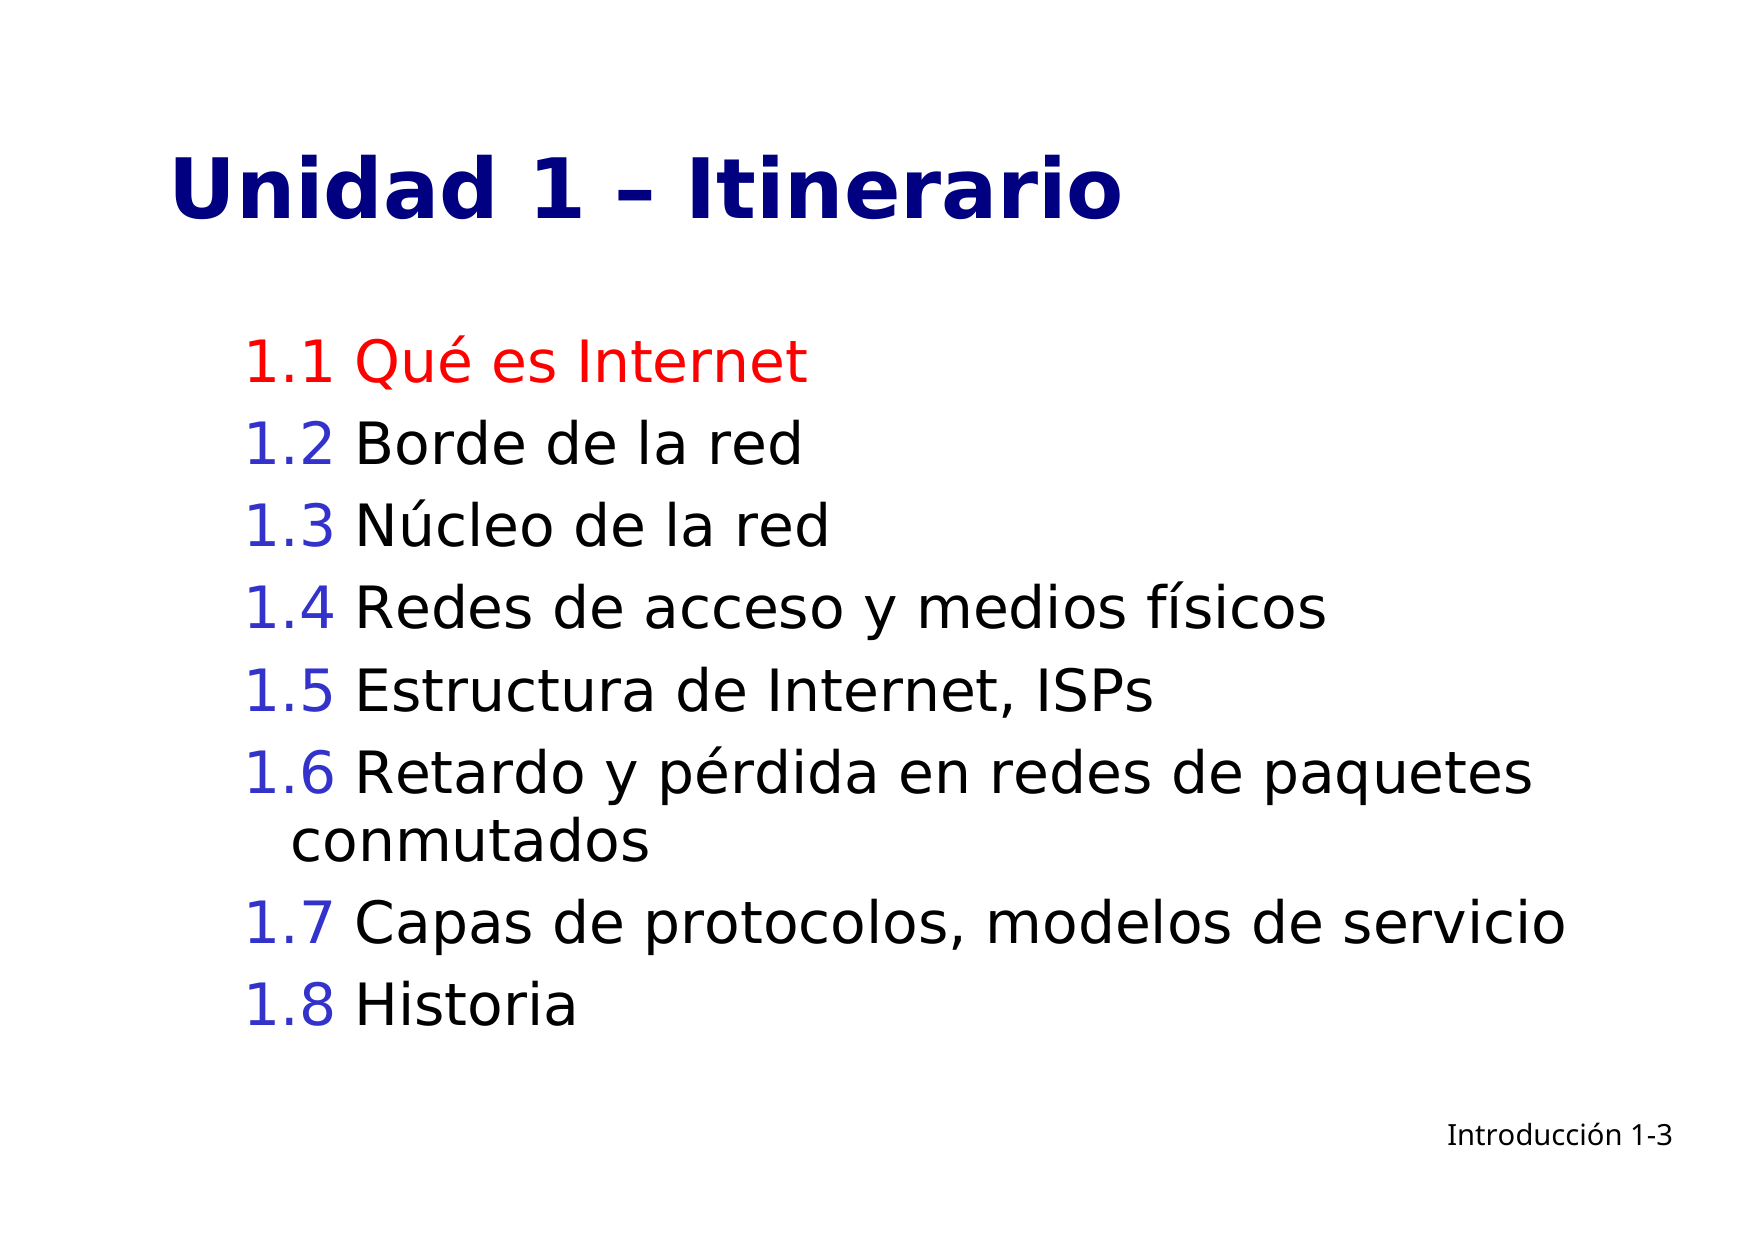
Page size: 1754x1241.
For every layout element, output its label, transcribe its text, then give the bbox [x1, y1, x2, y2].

title Unidad 1 – Itinerario [154, 95, 1546, 284]
list 1.1 Qué es Internet 1.2 Borde de la red 1.3 Núcleo de la red 1.4 Redes de acceso y medios físicos 1.5 Estructura de Internet, ISPs 1.6 Retardo y pérdida en redes de paquetes conmutados 1.7 Capas de protocolos, modelos de servicio 1.8 Historia [154, 320, 1624, 1151]
